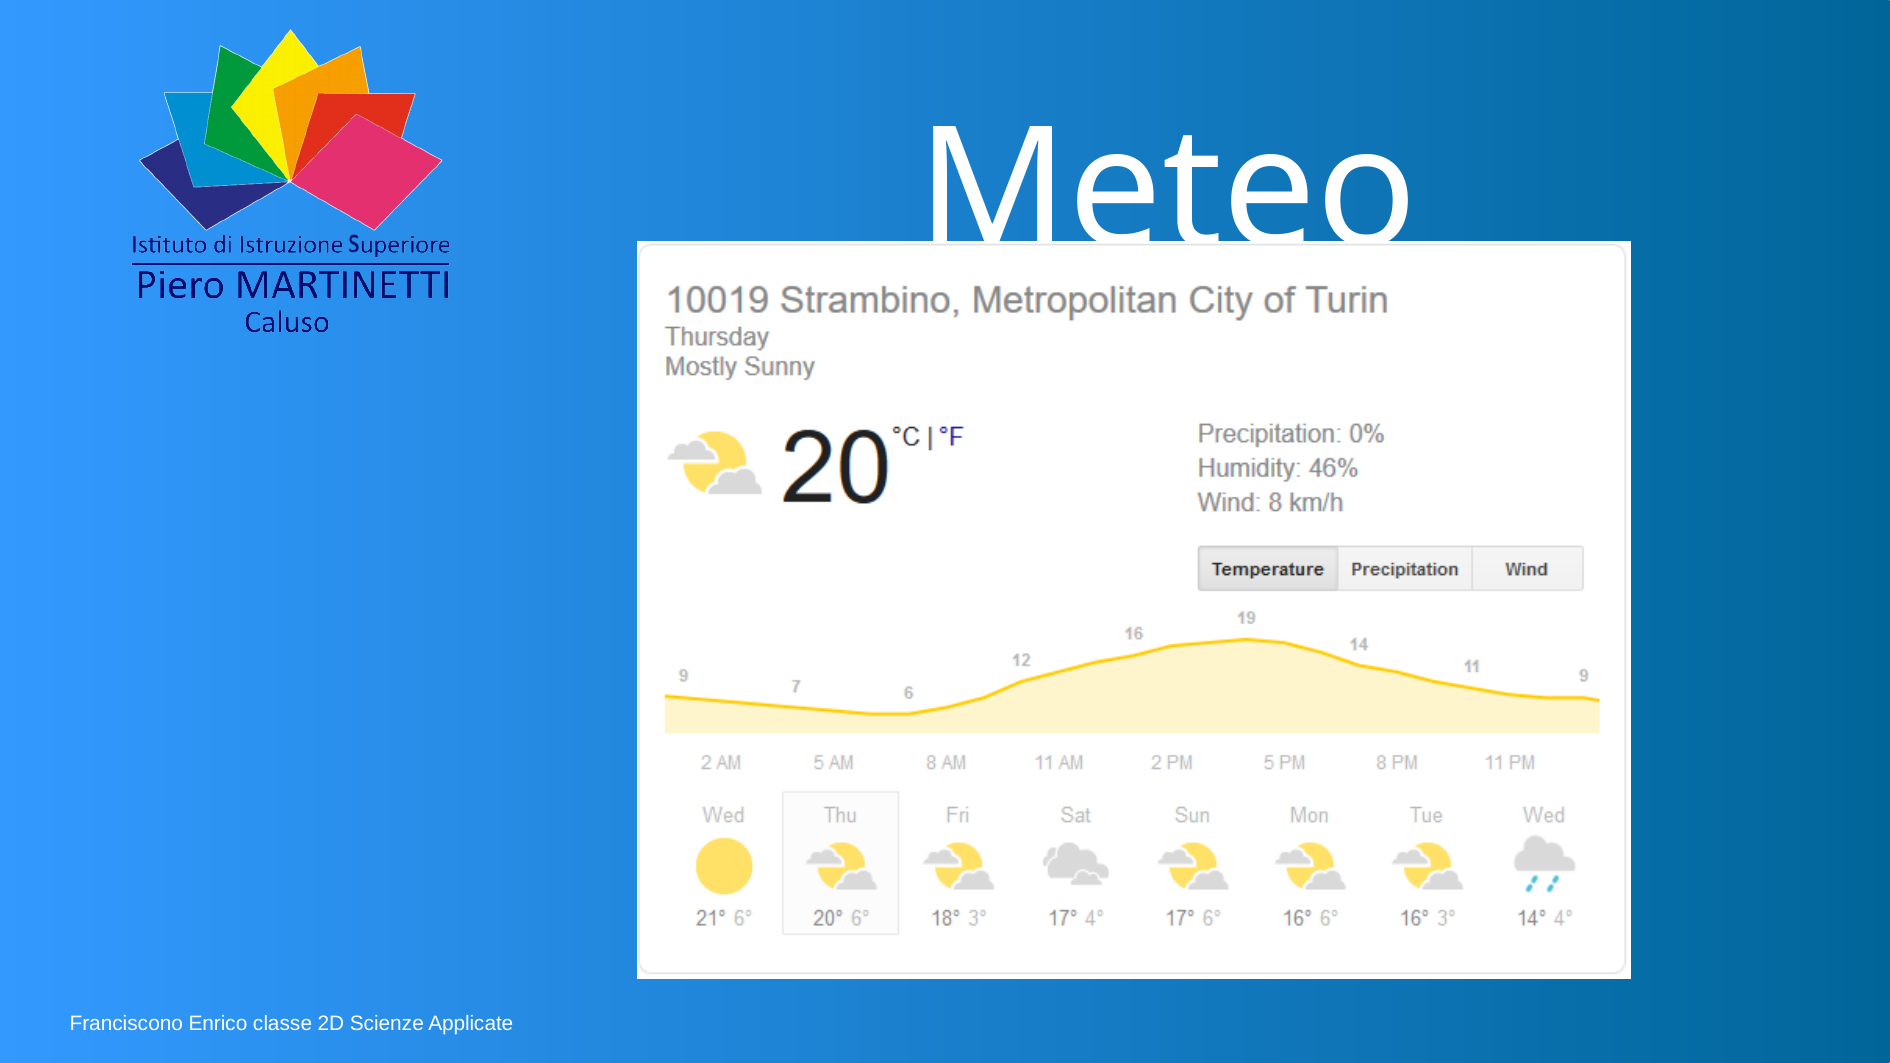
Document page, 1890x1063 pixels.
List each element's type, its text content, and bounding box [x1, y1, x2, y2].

picture [637, 241, 1631, 980]
text_box Franciscono Enrico classe 2D Scienze Applicate [54, 1004, 628, 1063]
text_box Meteo [591, 59, 1760, 268]
picture [0, 23, 591, 355]
